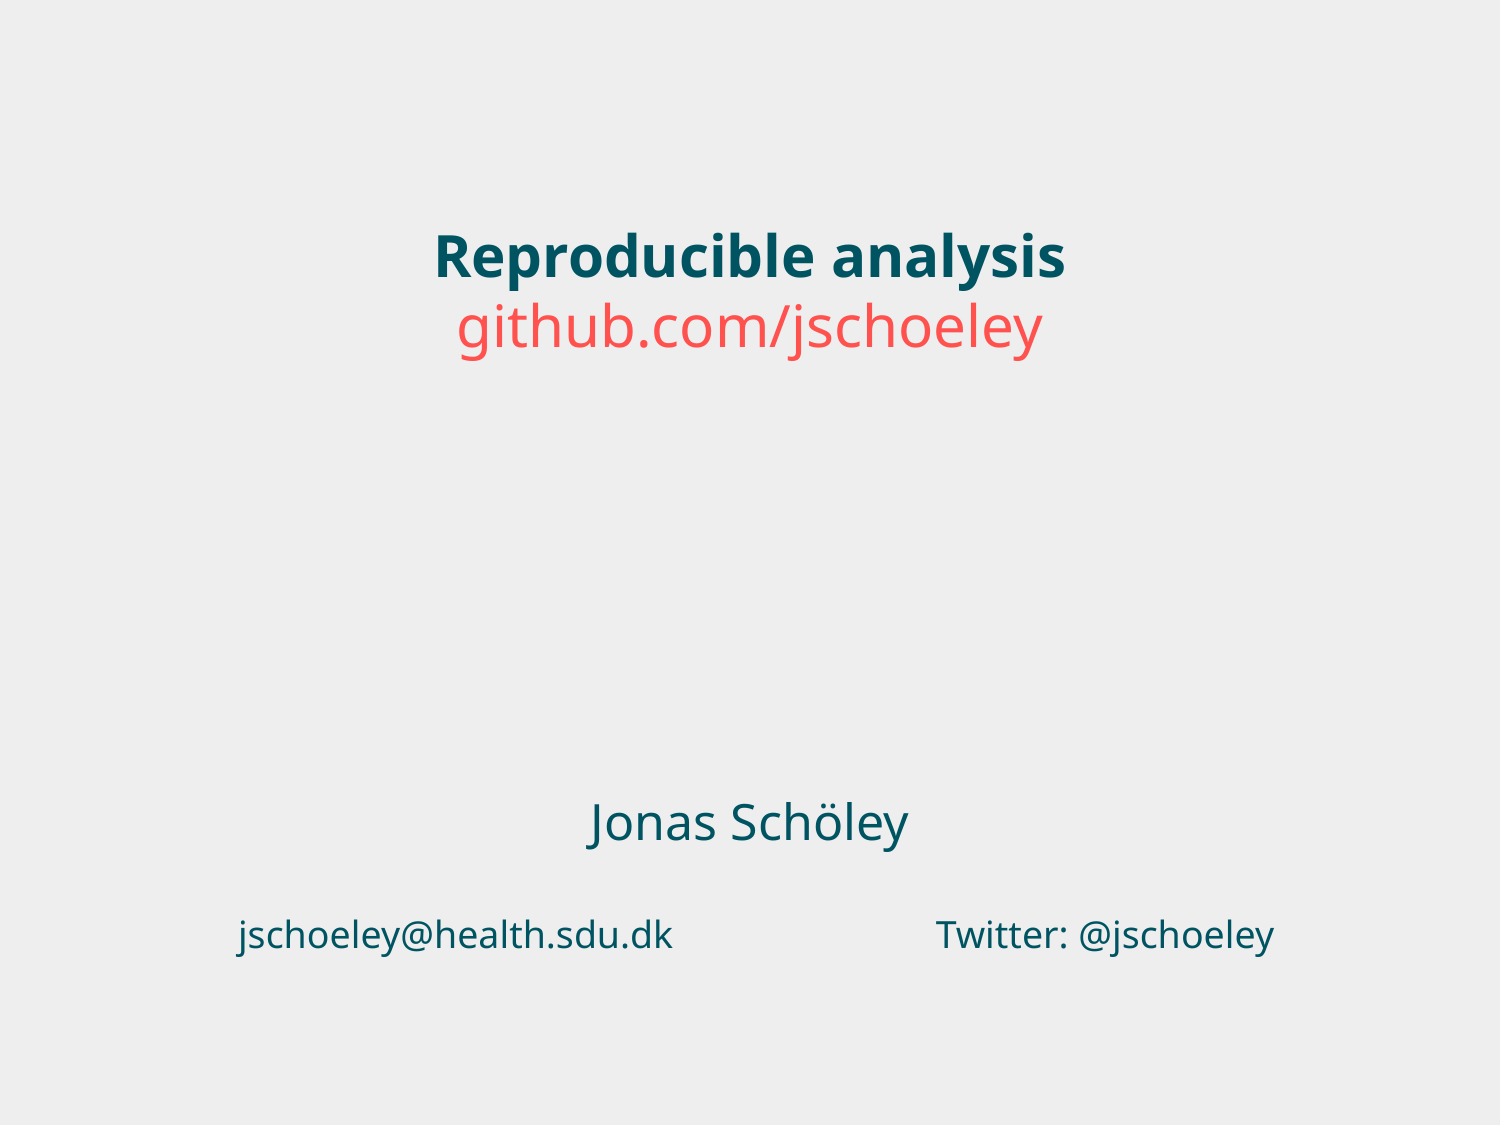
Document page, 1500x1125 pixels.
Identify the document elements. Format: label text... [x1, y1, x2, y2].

text_box Twitter: @jschoeley [797, 878, 1290, 988]
text_box Reproducible analysis github.com/jschoeley [51, 203, 1449, 617]
text_box Jonas Schöley [550, 775, 950, 846]
text_box jschoeley@health.sdu.dk [223, 878, 716, 988]
